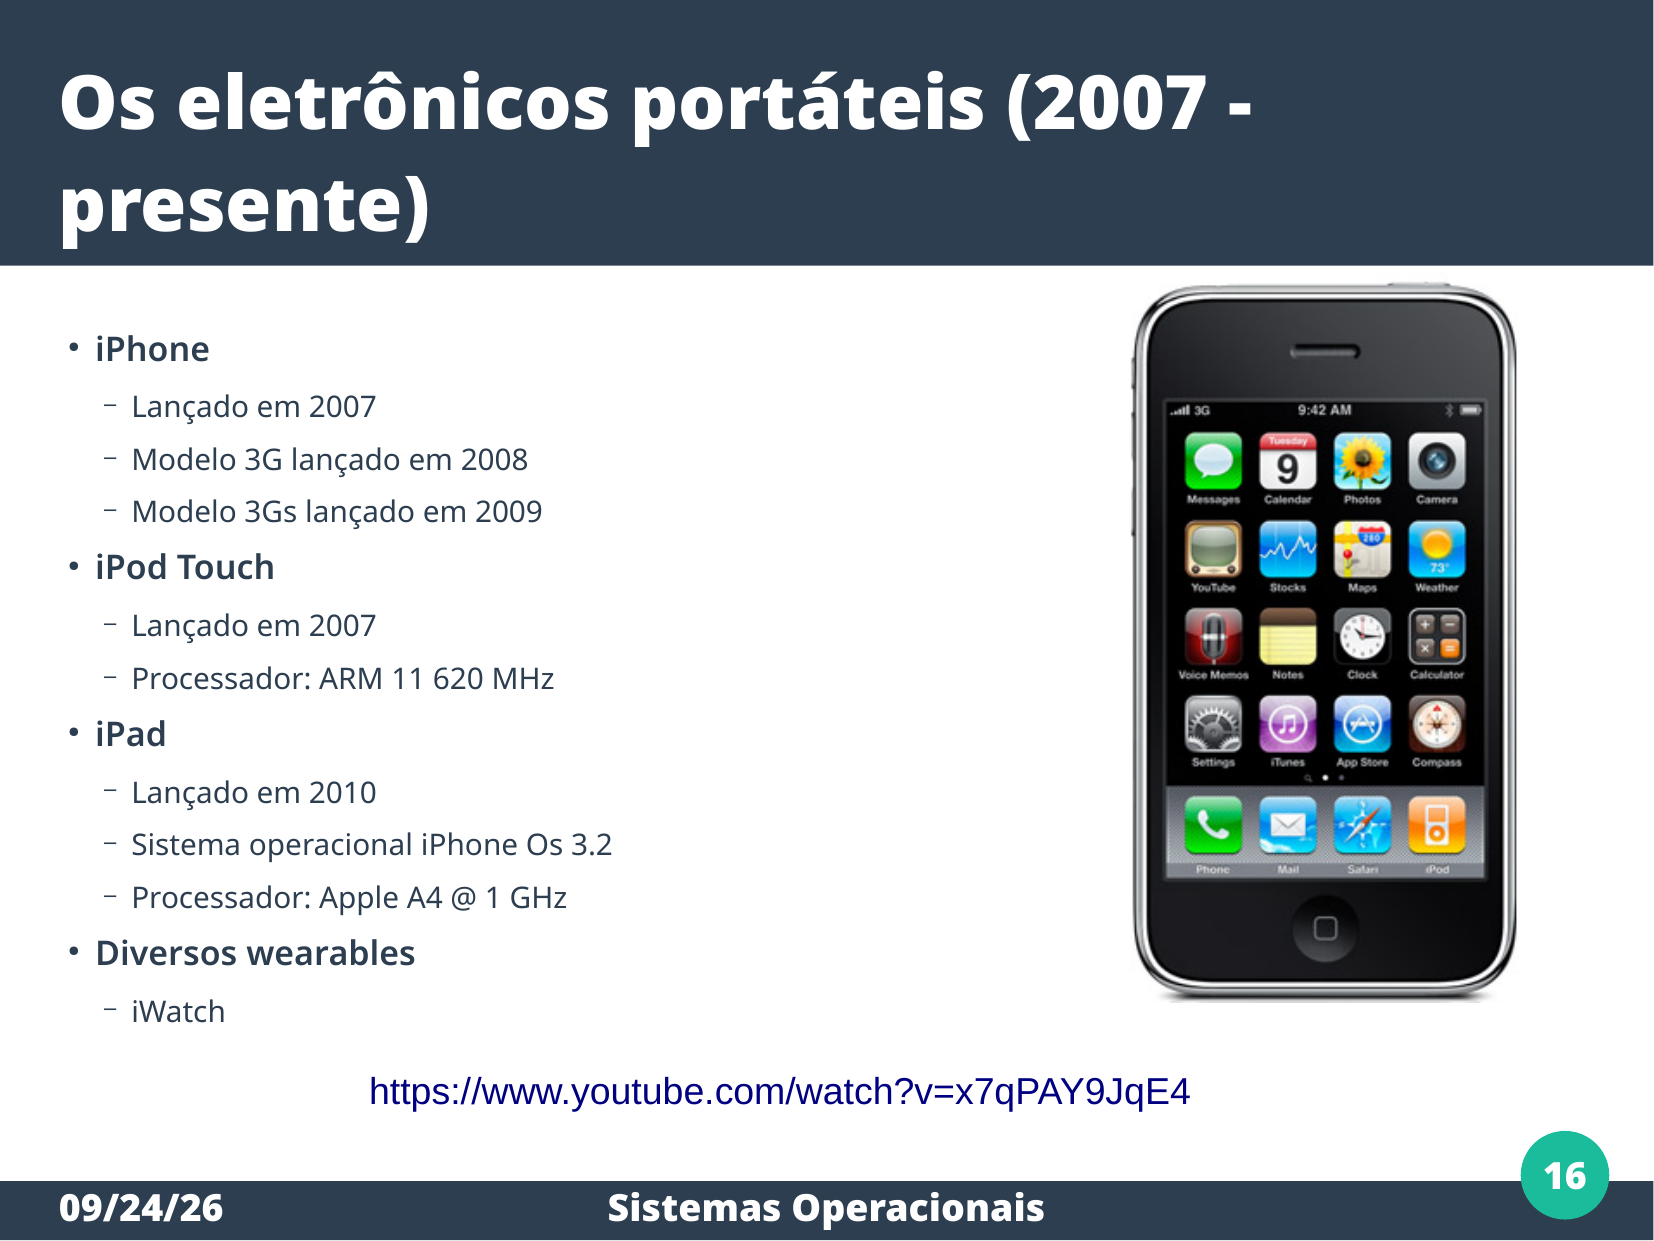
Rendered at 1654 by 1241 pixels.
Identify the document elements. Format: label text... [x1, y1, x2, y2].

text_box https://www.youtube.com/watch?v=x7qPAY9JqE4 [354, 1062, 1229, 1120]
list iPhone Lançado em 2007 Modelo 3G lançado em 2008 Modelo 3Gs lançado em 2009 iPod Touch Lançado em 2007 Processador: ARM 11 620 MHz iPad Lançado em 2010 Sistema operacional iPhone Os 3.2 Processador: Apple A4 @ 1 GHz Diversos wearables iWatch [59, 324, 1028, 1040]
picture [1116, 272, 1534, 1003]
title Os eletrônicos portáteis (2007 - presente) [59, 49, 1595, 207]
